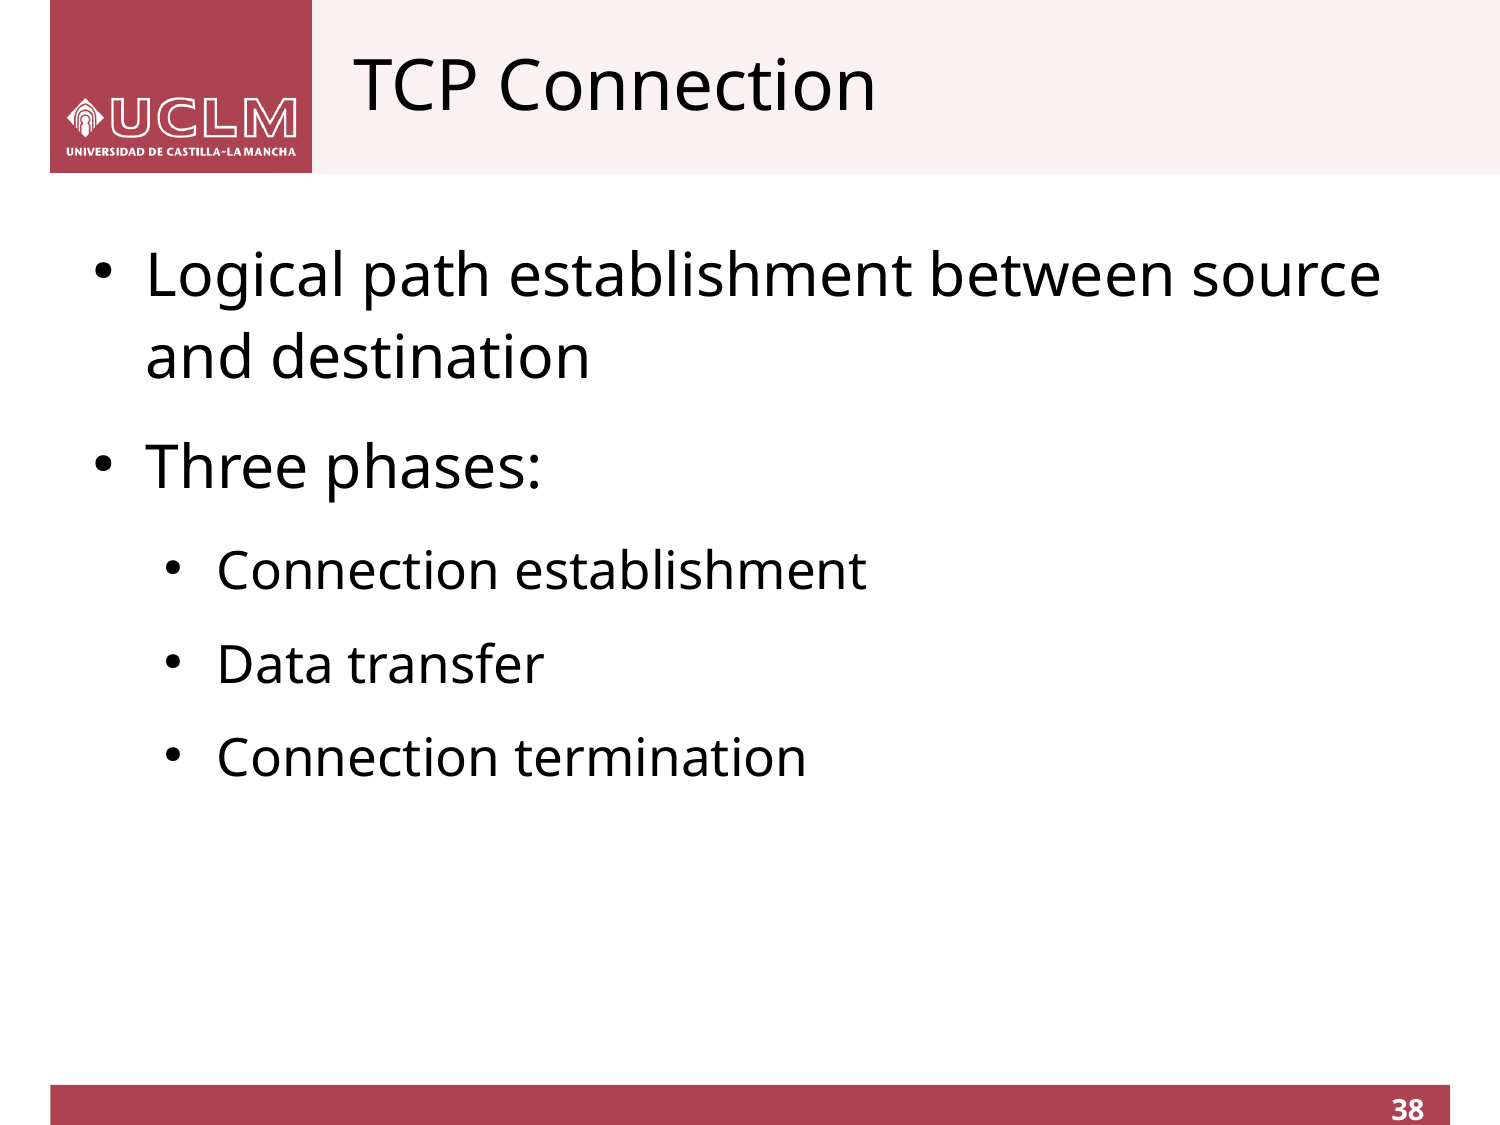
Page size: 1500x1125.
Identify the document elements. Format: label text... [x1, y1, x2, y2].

list Logical path establishment between source and destination Three phases: Connection establishment Data transfer Connection termination [74, 231, 1425, 884]
picture [50, 0, 312, 173]
title TCP Connection [353, 6, 1425, 168]
